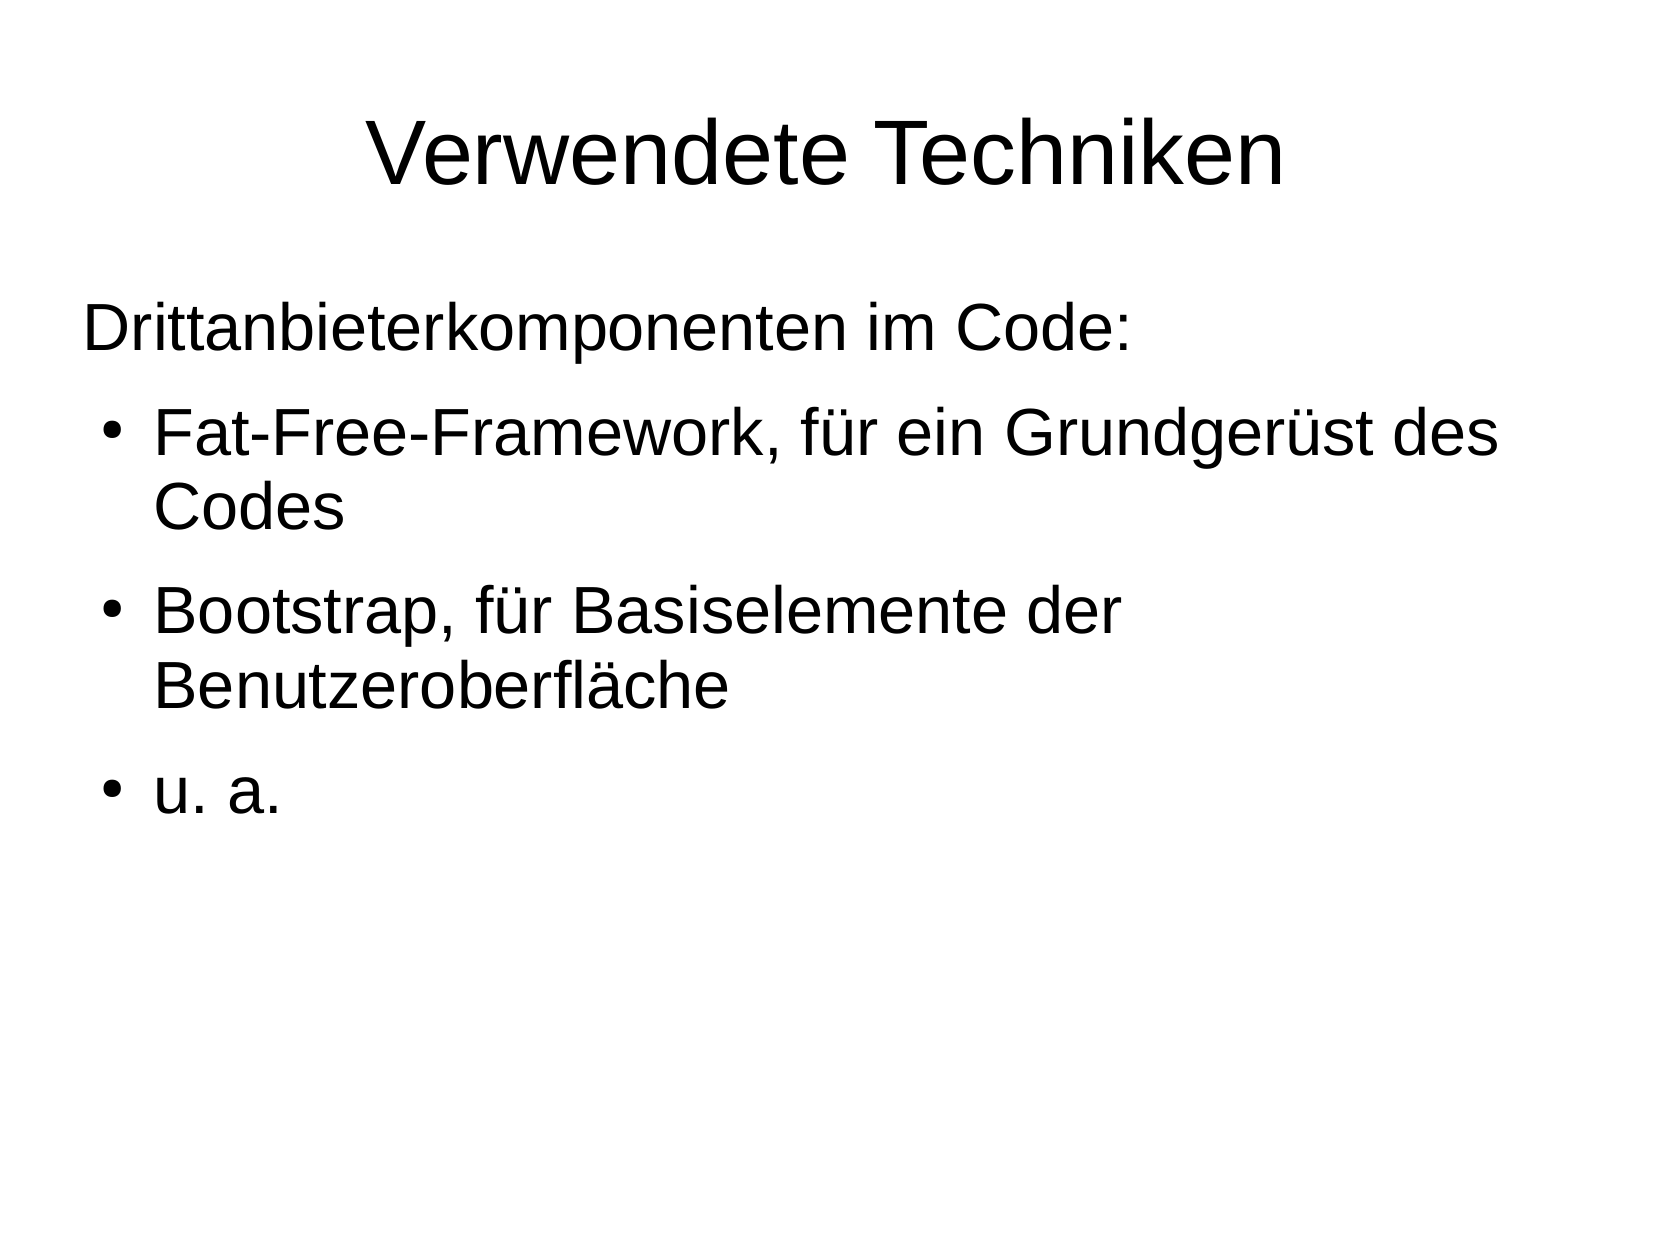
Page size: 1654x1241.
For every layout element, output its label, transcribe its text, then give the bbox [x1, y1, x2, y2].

list Drittanbieterkomponenten im Code: Fat-Free-Framework, für ein Grundgerüst des Codes Bootstrap, für Basiselemente der Benutzeroberfläche u. a. [82, 290, 1571, 1010]
title Verwendete Techniken [82, 49, 1571, 257]
